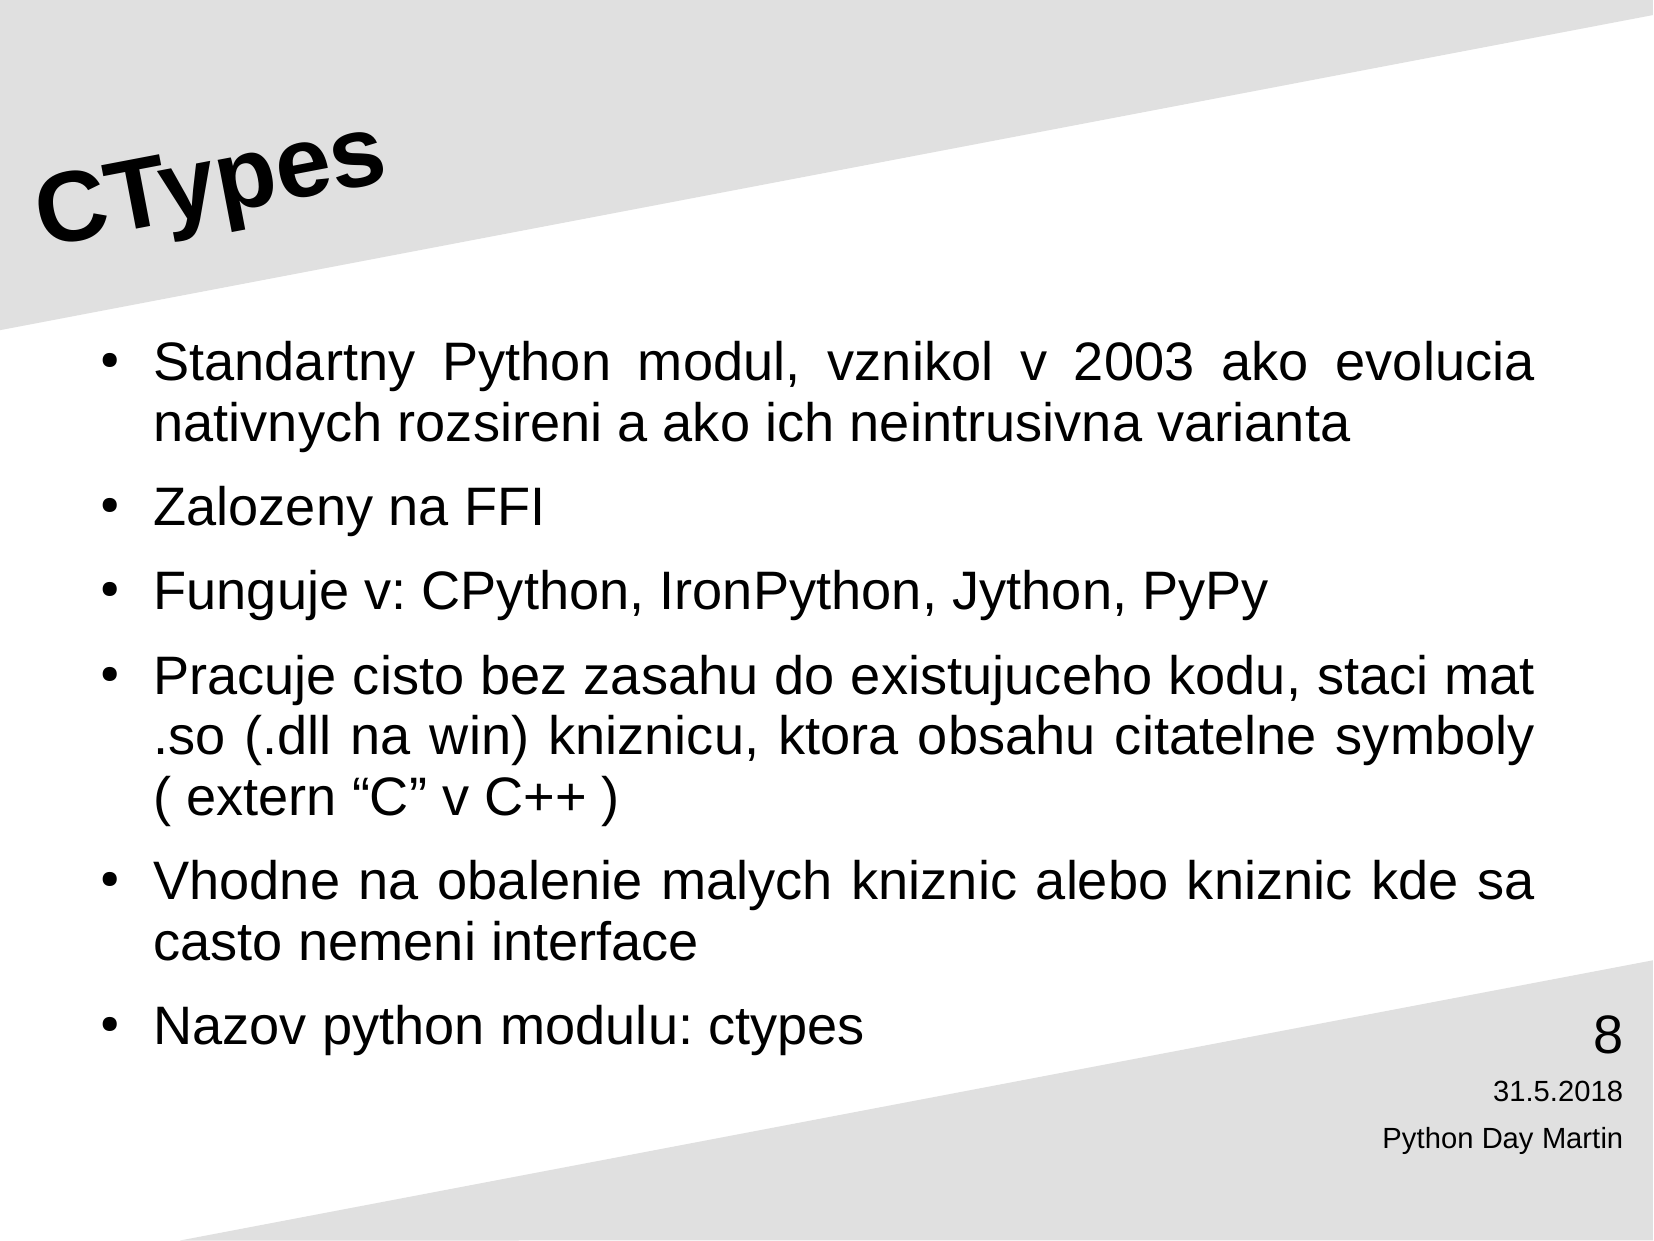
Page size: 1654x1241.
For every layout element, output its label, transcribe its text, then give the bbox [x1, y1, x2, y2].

title CTypes [16, 0, 1518, 315]
list Standartny Python modul, vznikol v 2003 ako evolucia nativnych rozsireni a ako ich neintrusivna varianta Zalozeny na FFI Funguje v: CPython, IronPython, Jython, PyPy Pracuje cisto bez zasahu do existujuceho kodu, staci mat .so (.dll na win) kniznicu, ktora obsahu citatelne symboly ( extern “C” v C++ ) Vhodne na obalenie malych kniznic alebo kniznic kde sa casto nemeni interface Nazov python modulu: ctypes [82, 331, 1538, 1201]
